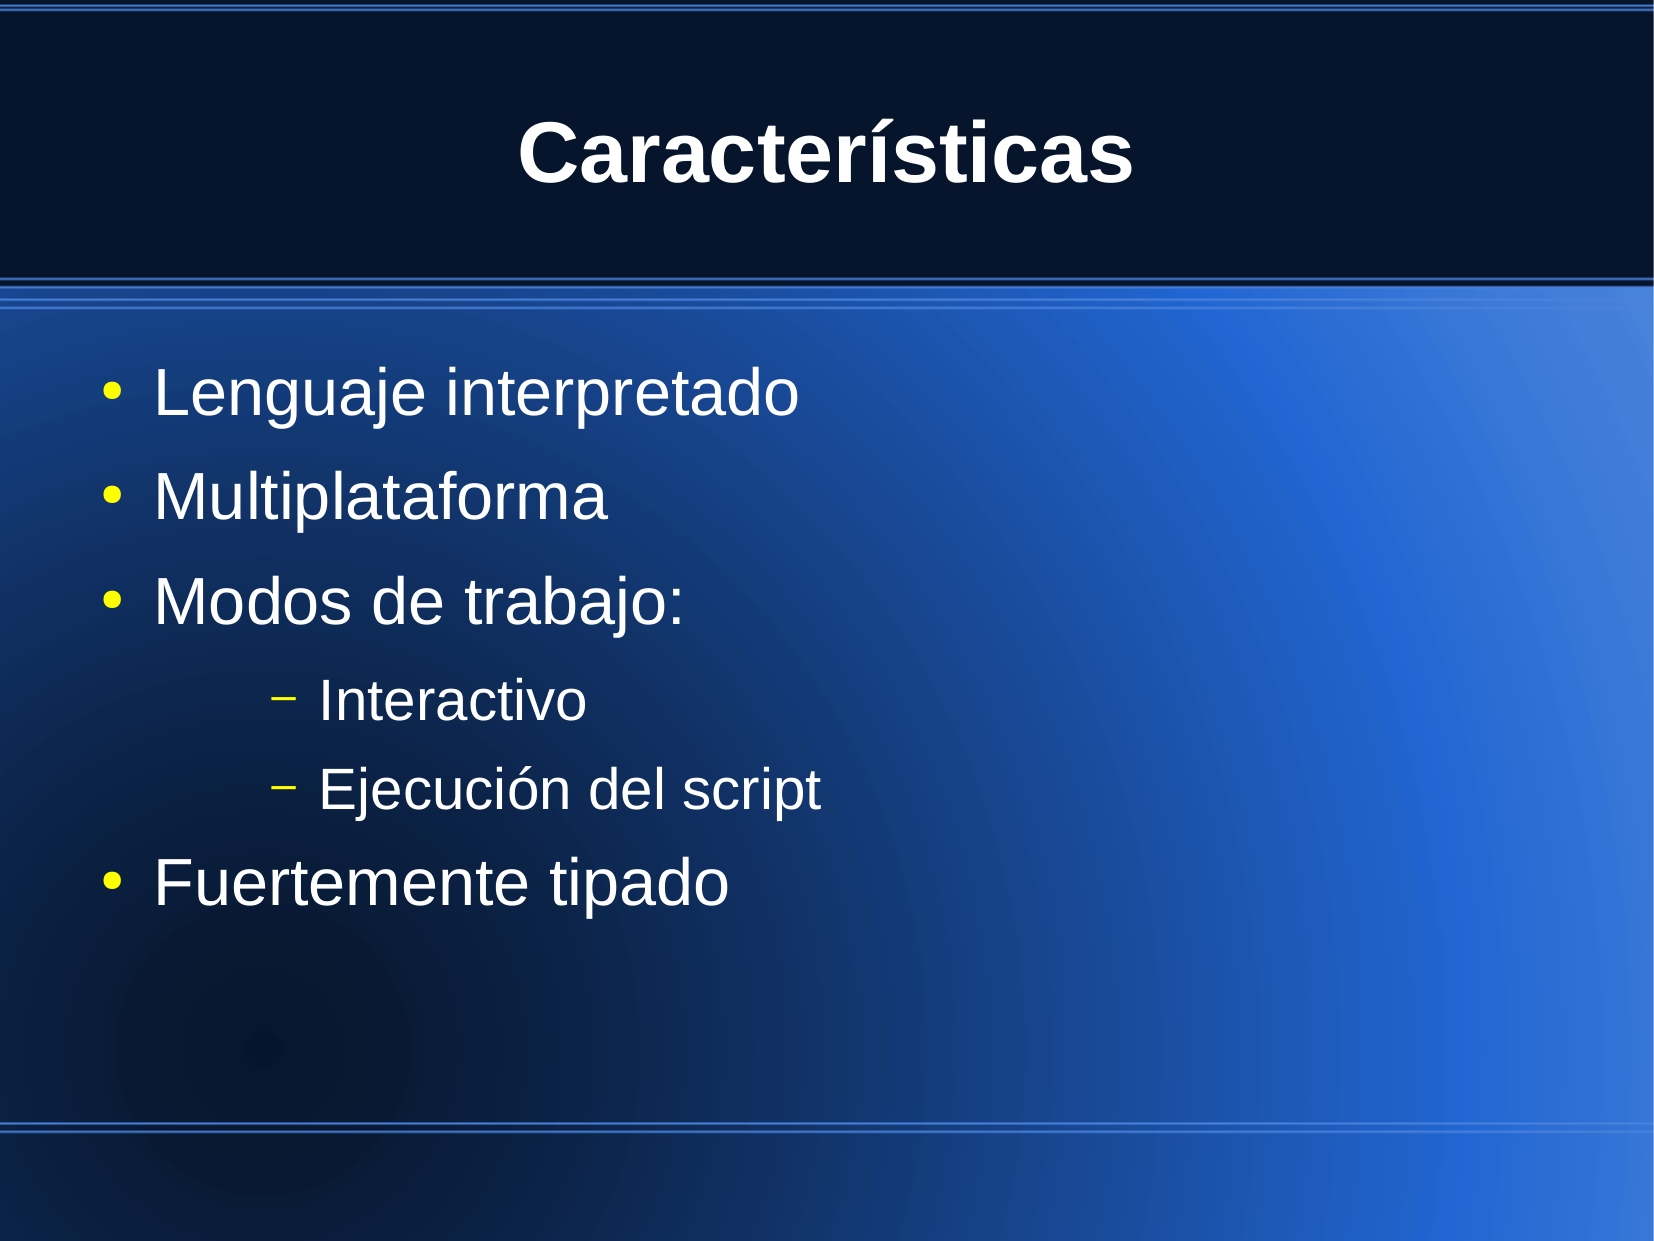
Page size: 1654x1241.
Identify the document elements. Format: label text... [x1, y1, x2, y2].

list Lenguaje interpretado Multiplataforma Modos de trabajo: Interactivo Ejecución del script Fuertemente tipado [82, 355, 1571, 1075]
picture [0, 0, 1654, 1241]
title Características [82, 49, 1571, 257]
